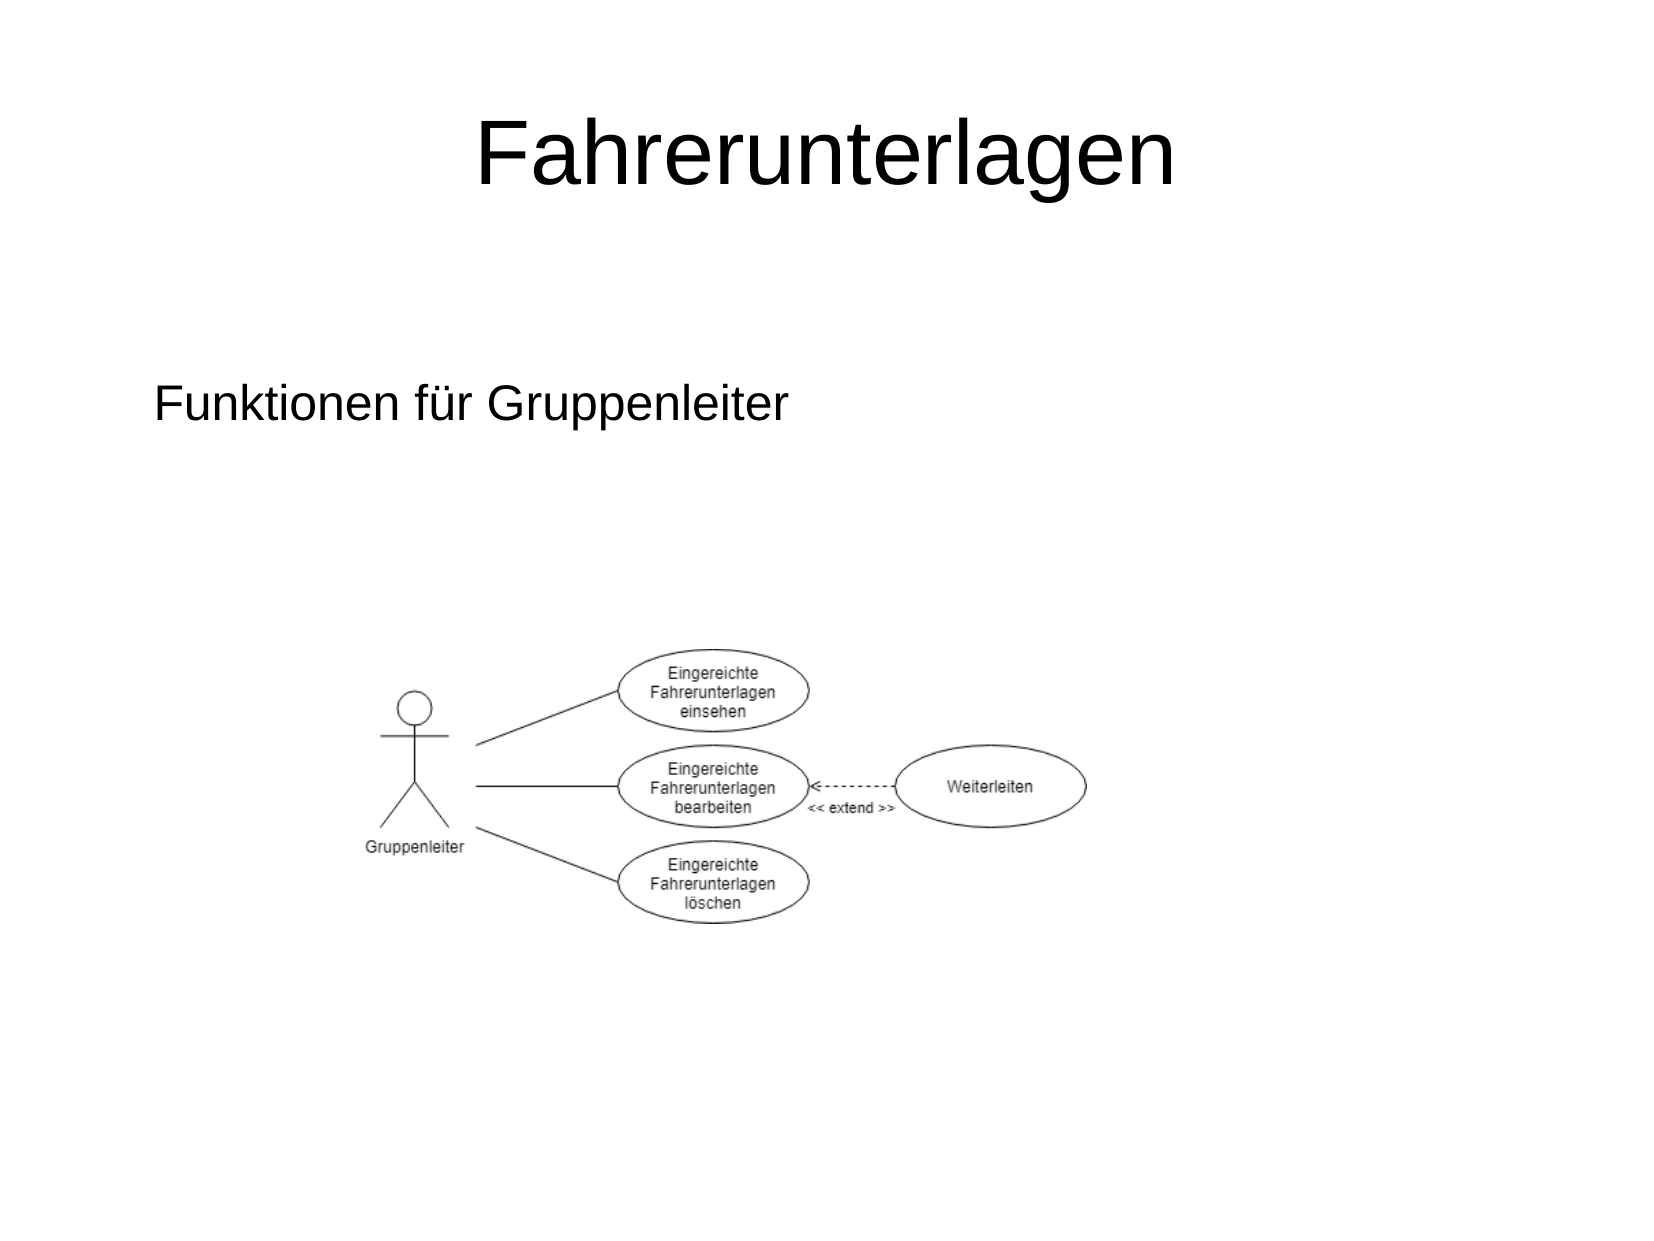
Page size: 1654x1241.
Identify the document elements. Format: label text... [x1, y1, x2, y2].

picture [365, 649, 1087, 924]
list Funktionen für Gruppenleiter [82, 290, 1571, 1109]
title Fahrerunterlagen [82, 49, 1571, 257]
